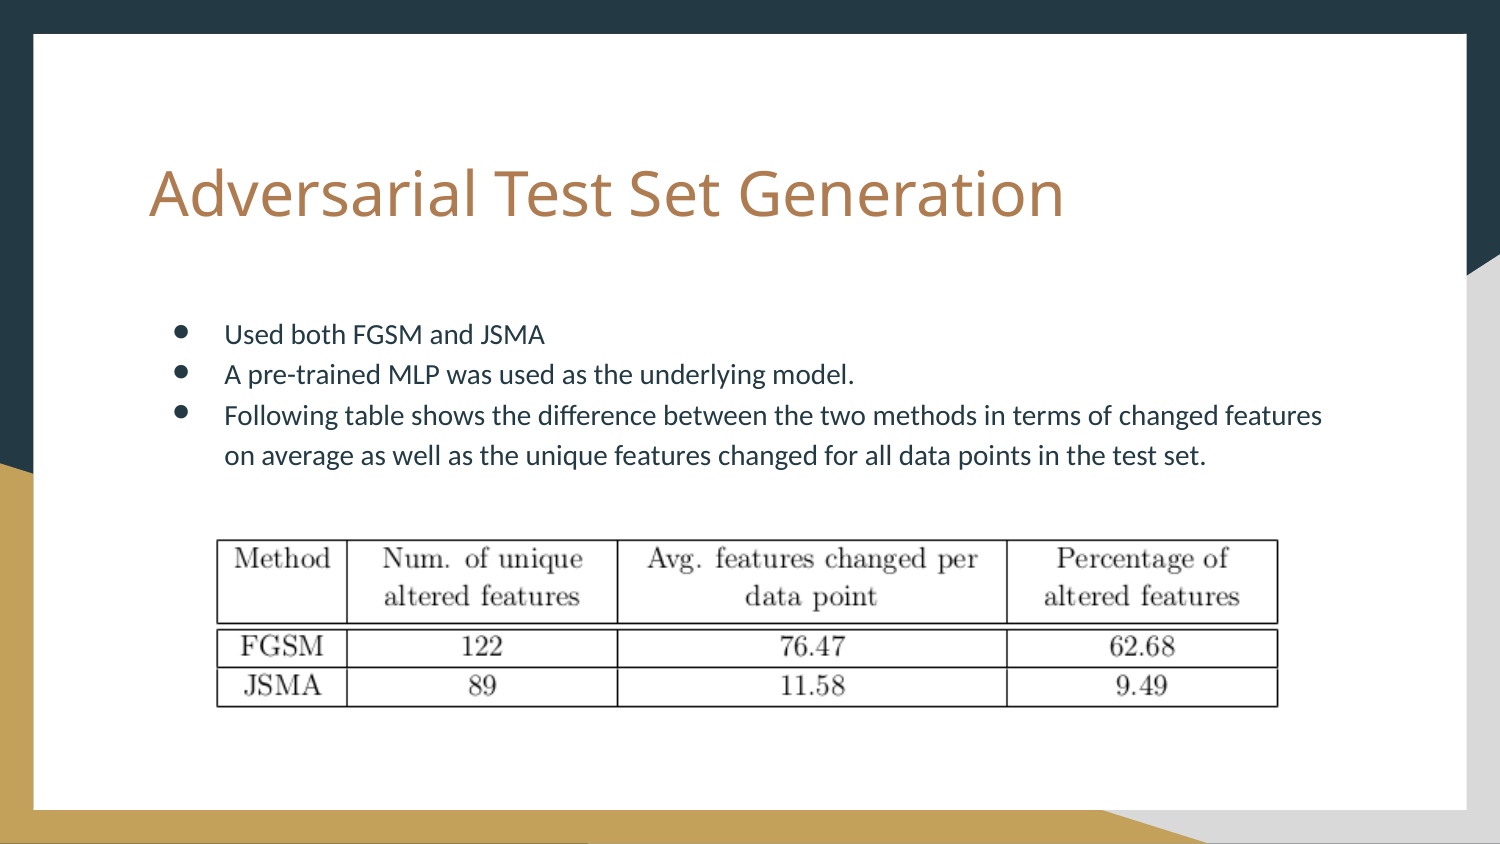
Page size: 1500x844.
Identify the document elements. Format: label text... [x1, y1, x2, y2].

picture [212, 535, 1288, 714]
list Used both FGSM and JSMA A pre-trained MLP was used as the underlying model. Following table shows the difference between the two methods in terms of changed features on average as well as the unique features changed for all data points in the test set. [134, 295, 1366, 697]
title Adversarial Test Set Generation [134, 138, 1366, 295]
